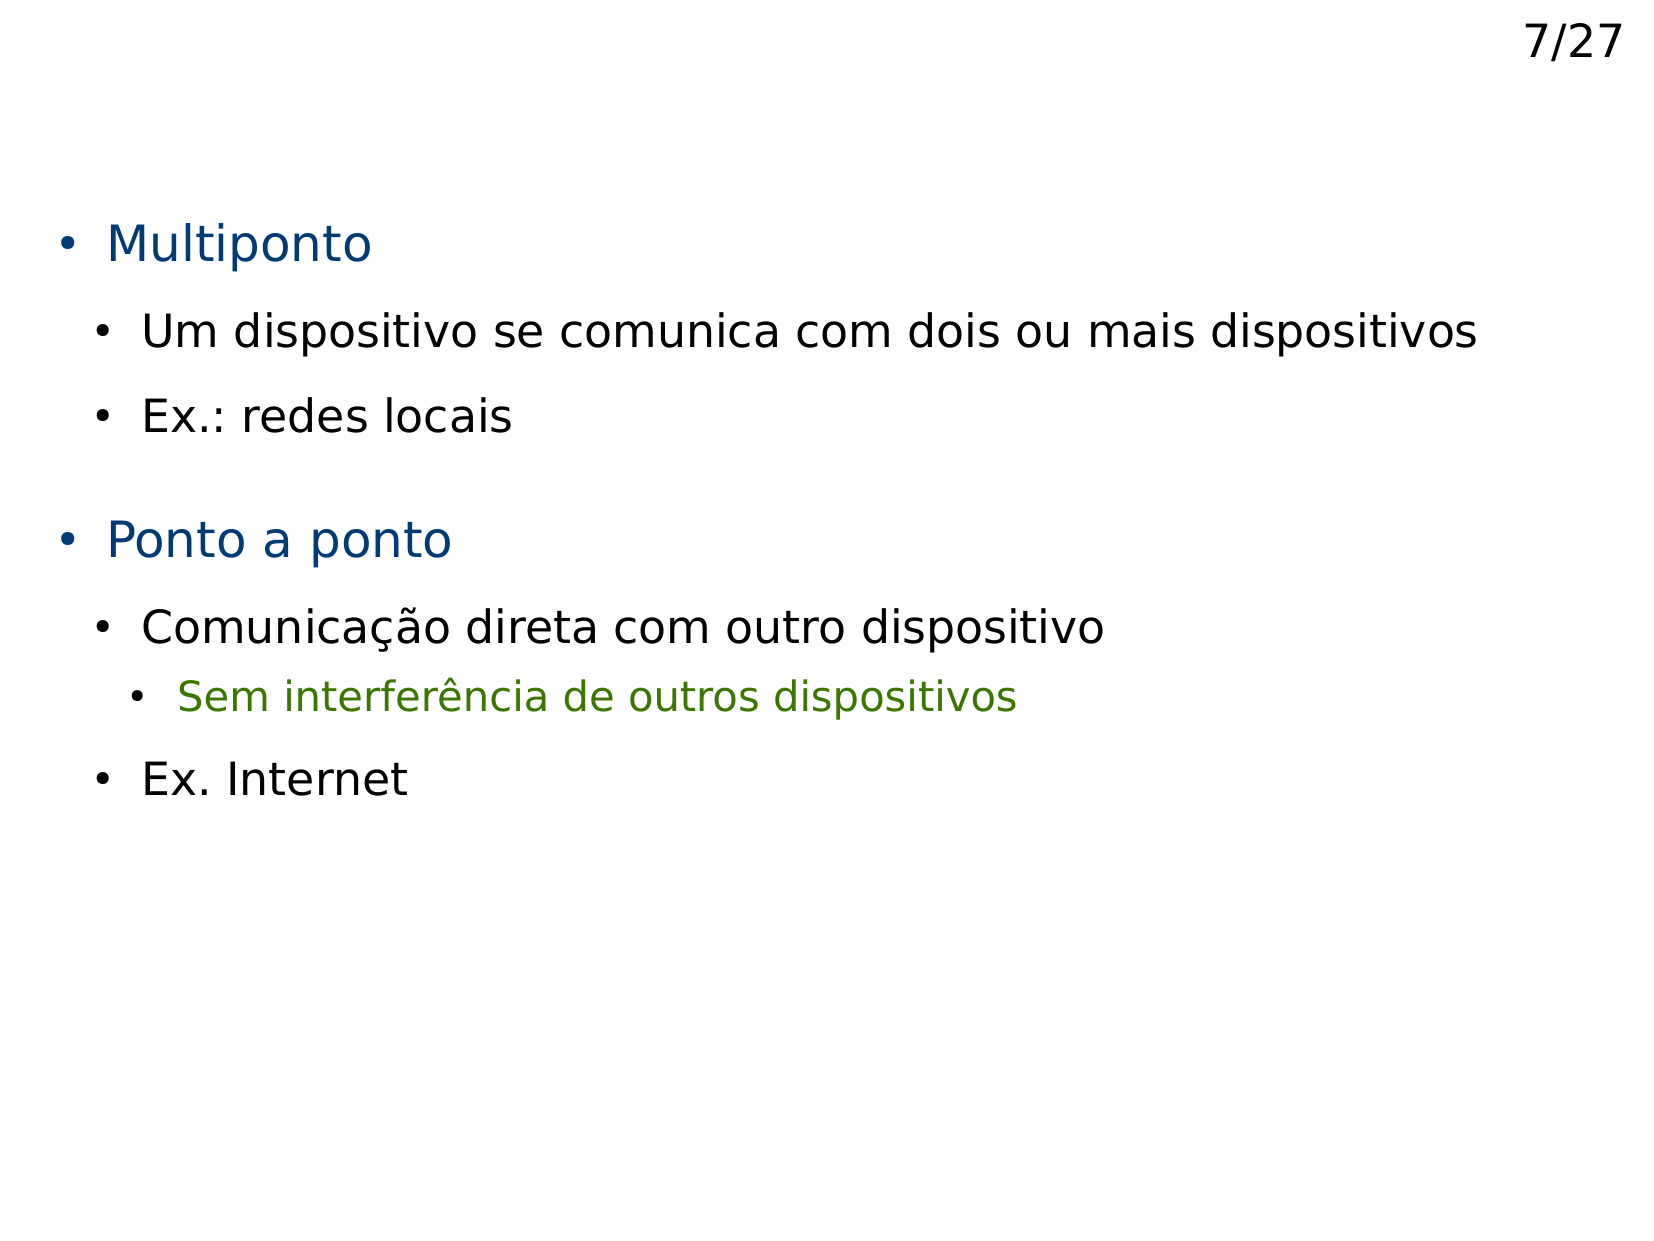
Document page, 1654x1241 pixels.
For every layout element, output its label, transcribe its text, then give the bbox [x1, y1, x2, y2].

list Multiponto Um dispositivo se comunica com dois ou mais dispositivos Ex.: redes locais Ponto a ponto Comunicação direta com outro dispositivo Sem interferência de outros dispositivos Ex. Internet [59, 206, 1625, 1211]
